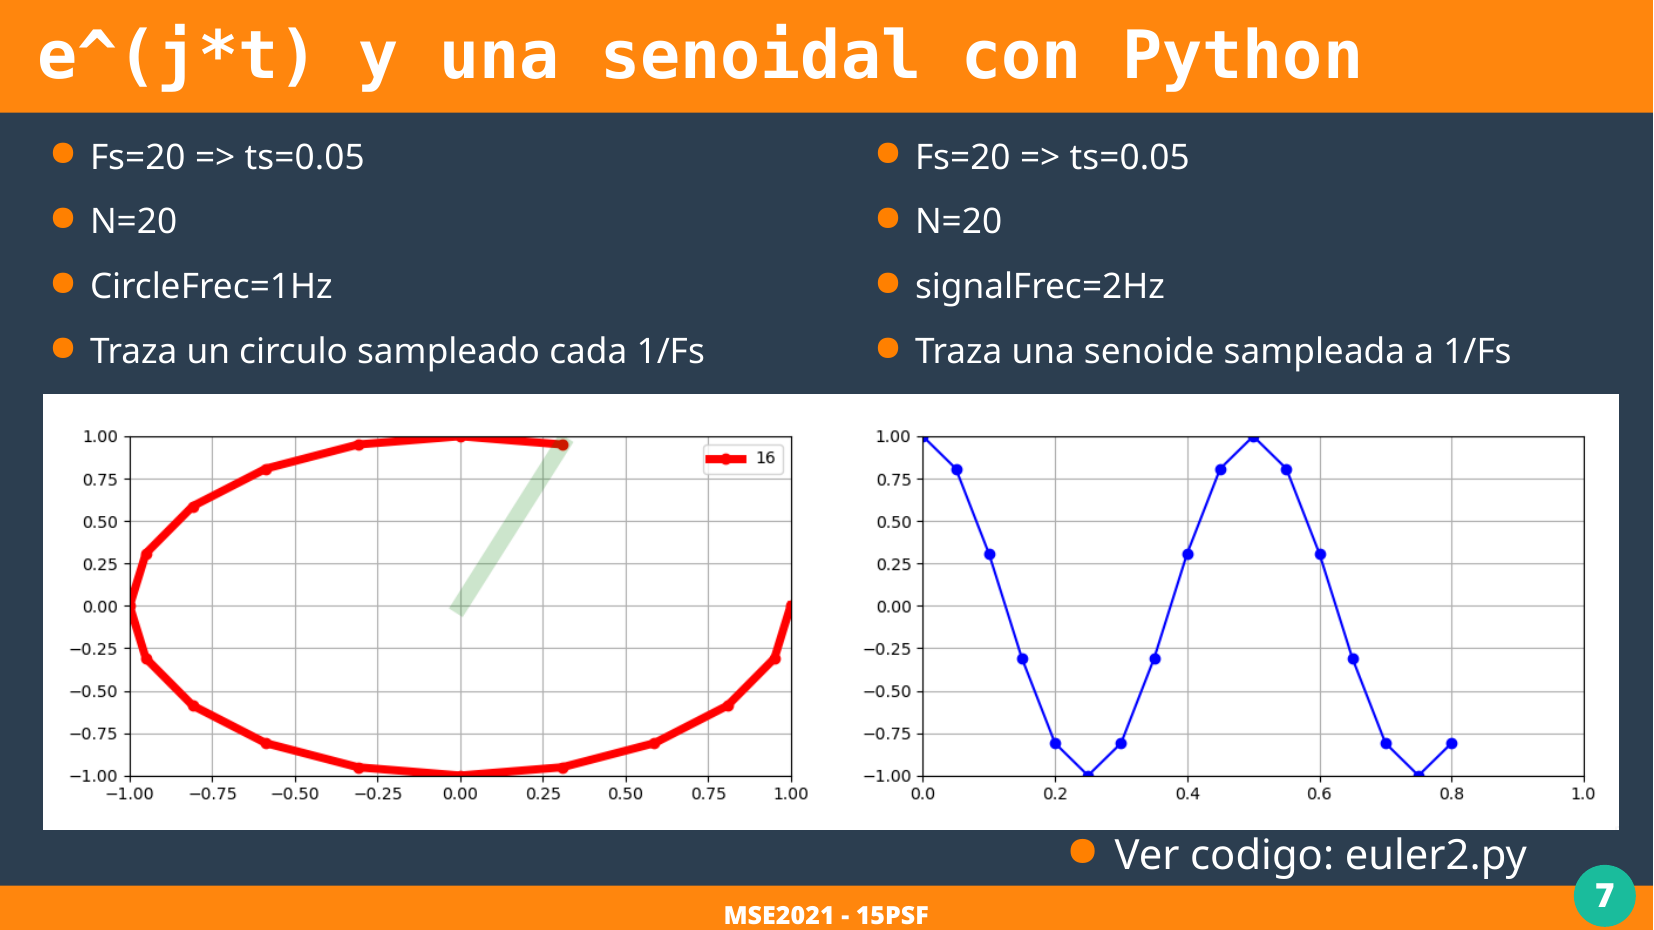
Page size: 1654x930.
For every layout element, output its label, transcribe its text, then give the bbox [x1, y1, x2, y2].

list Fs=20 => ts=0.05 N=20 CircleFrec=1Hz Traza un circulo sampleado cada 1/Fs [35, 131, 788, 376]
list Ver codigo: euler2.py [1050, 830, 1538, 883]
picture [43, 394, 1619, 830]
title e^(j*t) y una senoidal con Python [37, 16, 1651, 113]
list Fs=20 => ts=0.05 N=20 signalFrec=2Hz Traza una senoide sampleada a 1/Fs [860, 131, 1613, 376]
